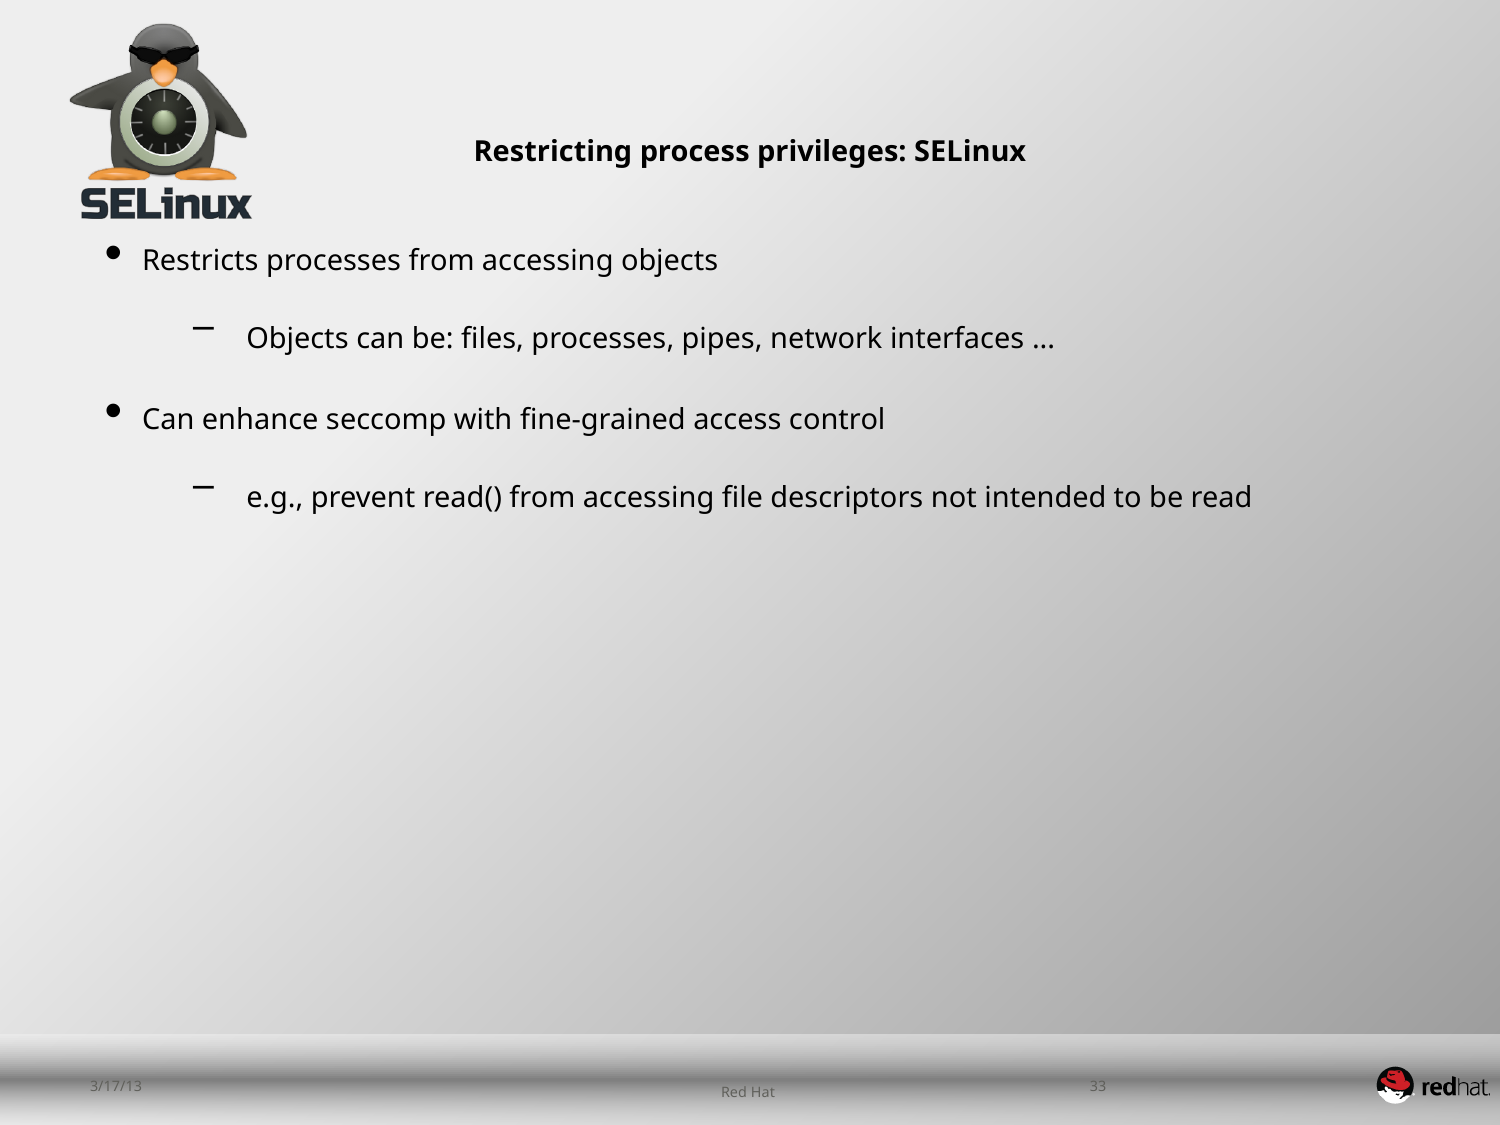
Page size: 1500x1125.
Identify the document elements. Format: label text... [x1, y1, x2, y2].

picture [1364, 1057, 1500, 1110]
slide_number 3/17/13 [75, 1051, 425, 1112]
picture [60, 14, 256, 219]
title Restricting process privileges: SELinux [256, 22, 1426, 188]
slide_number <number> [1074, 1051, 1337, 1112]
footer Red Hat [300, 1065, 1200, 1110]
list Restricts processes from accessing objects Objects can be: files, processes, pipes, network interfaces ... Can enhance seccomp with fine-grained access control e.g., prevent read() from accessing file descriptors not intended to be read [74, 209, 1425, 1012]
